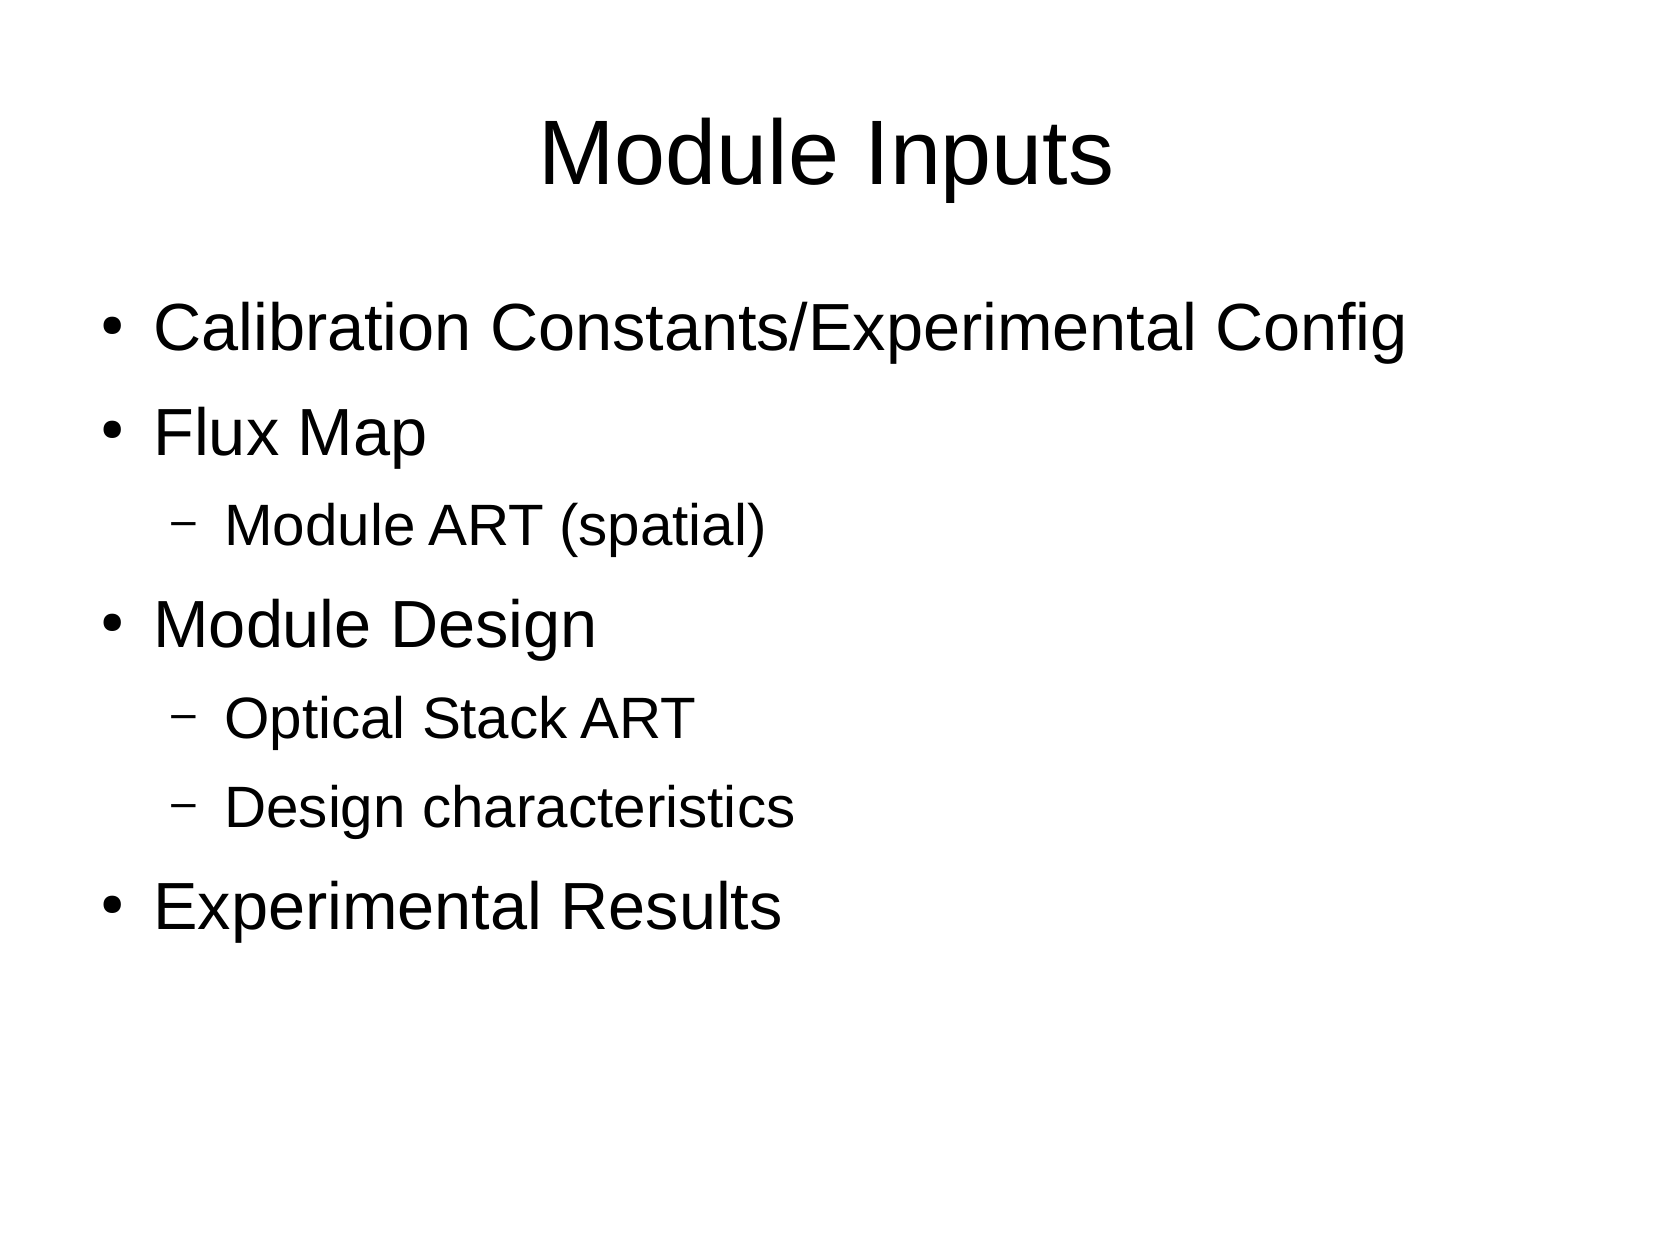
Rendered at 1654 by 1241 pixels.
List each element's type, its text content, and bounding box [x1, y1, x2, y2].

list Calibration Constants/Experimental Config Flux Map Module ART (spatial) Module Design Optical Stack ART Design characteristics Experimental Results [82, 290, 1571, 1010]
title Module Inputs [82, 49, 1571, 257]
